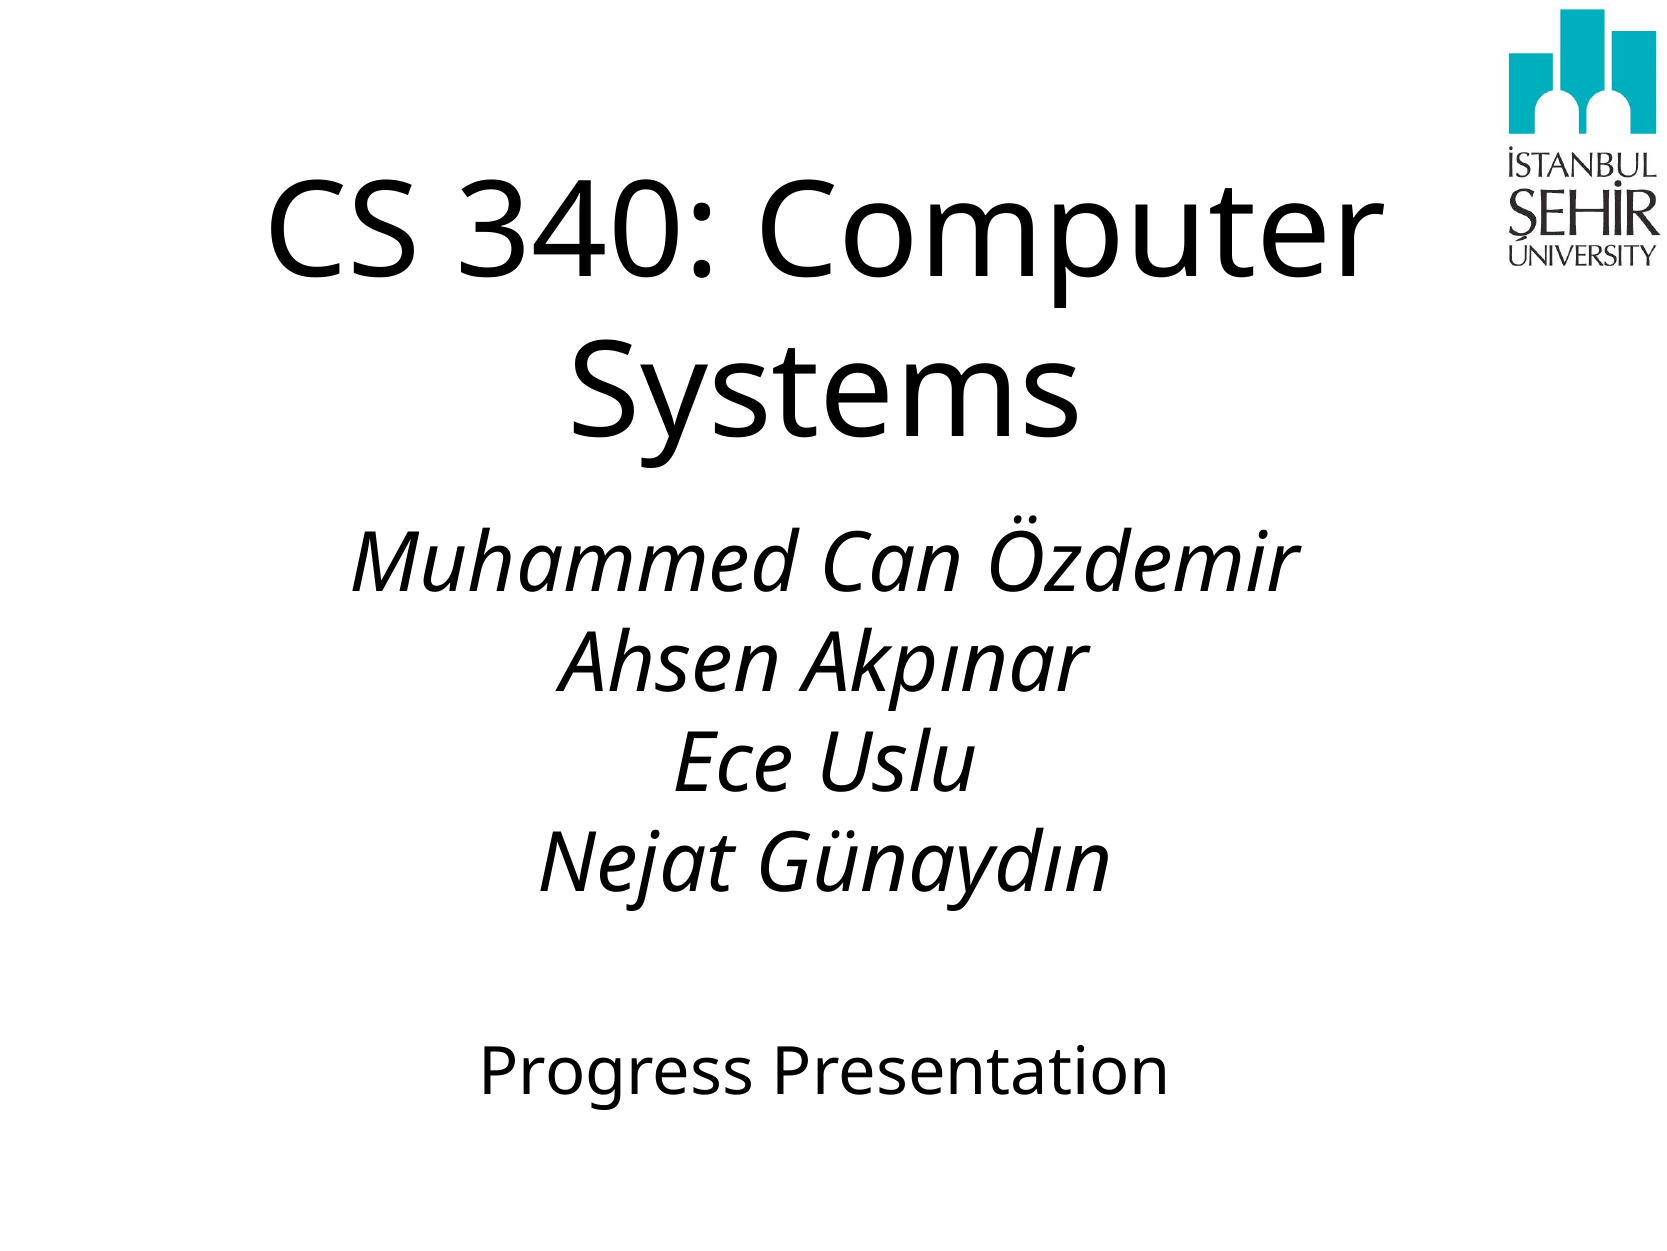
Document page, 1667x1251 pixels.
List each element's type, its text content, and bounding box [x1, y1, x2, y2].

picture [1491, 0, 1667, 285]
text_box Progress Presentation [256, 1019, 1394, 1116]
text_box CS 340: Computer Systems Muhammed Can Özdemir Ahsen Akpınar Ece Uslu Nejat Günaydın [39, 129, 1611, 922]
